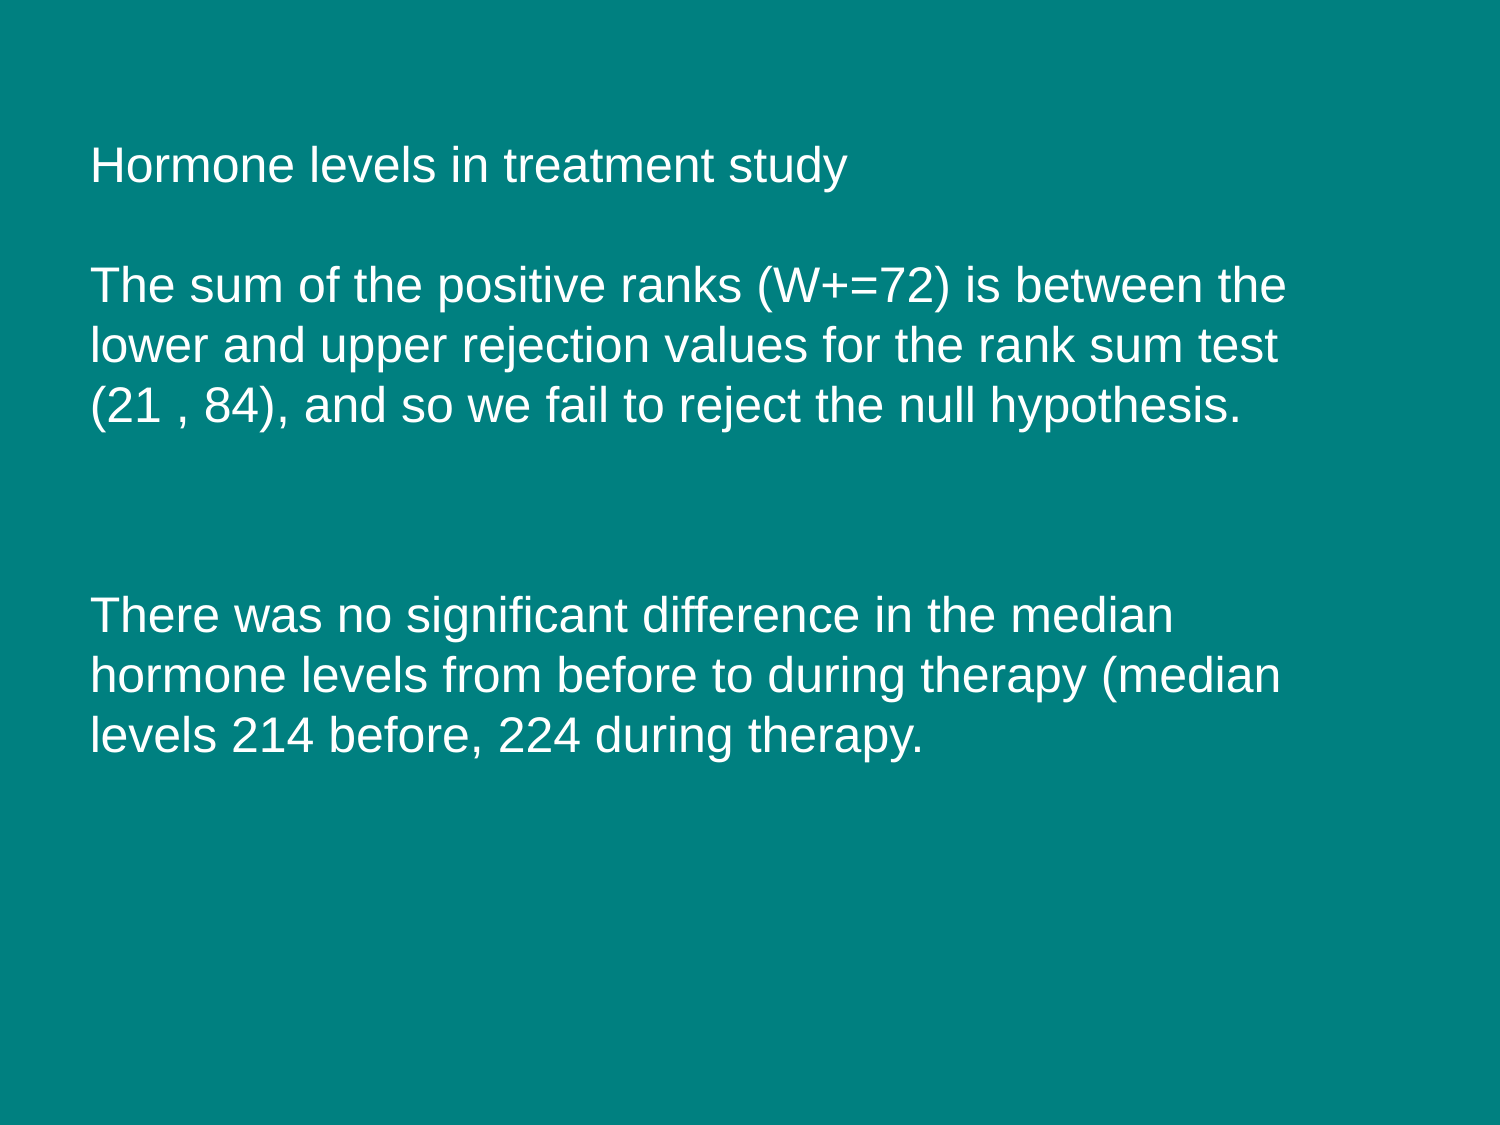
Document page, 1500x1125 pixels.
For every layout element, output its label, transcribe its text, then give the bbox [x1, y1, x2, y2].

text_box Hormone levels in treatment study The sum of the positive ranks (W+=72) is between the lower and upper rejection values for the rank sum test (21 , 84), and so we fail to reject the null hypothesis. There was no significant difference in the median hormone levels from before to during therapy (median levels 214 before, 224 during therapy. [75, 124, 1375, 830]
